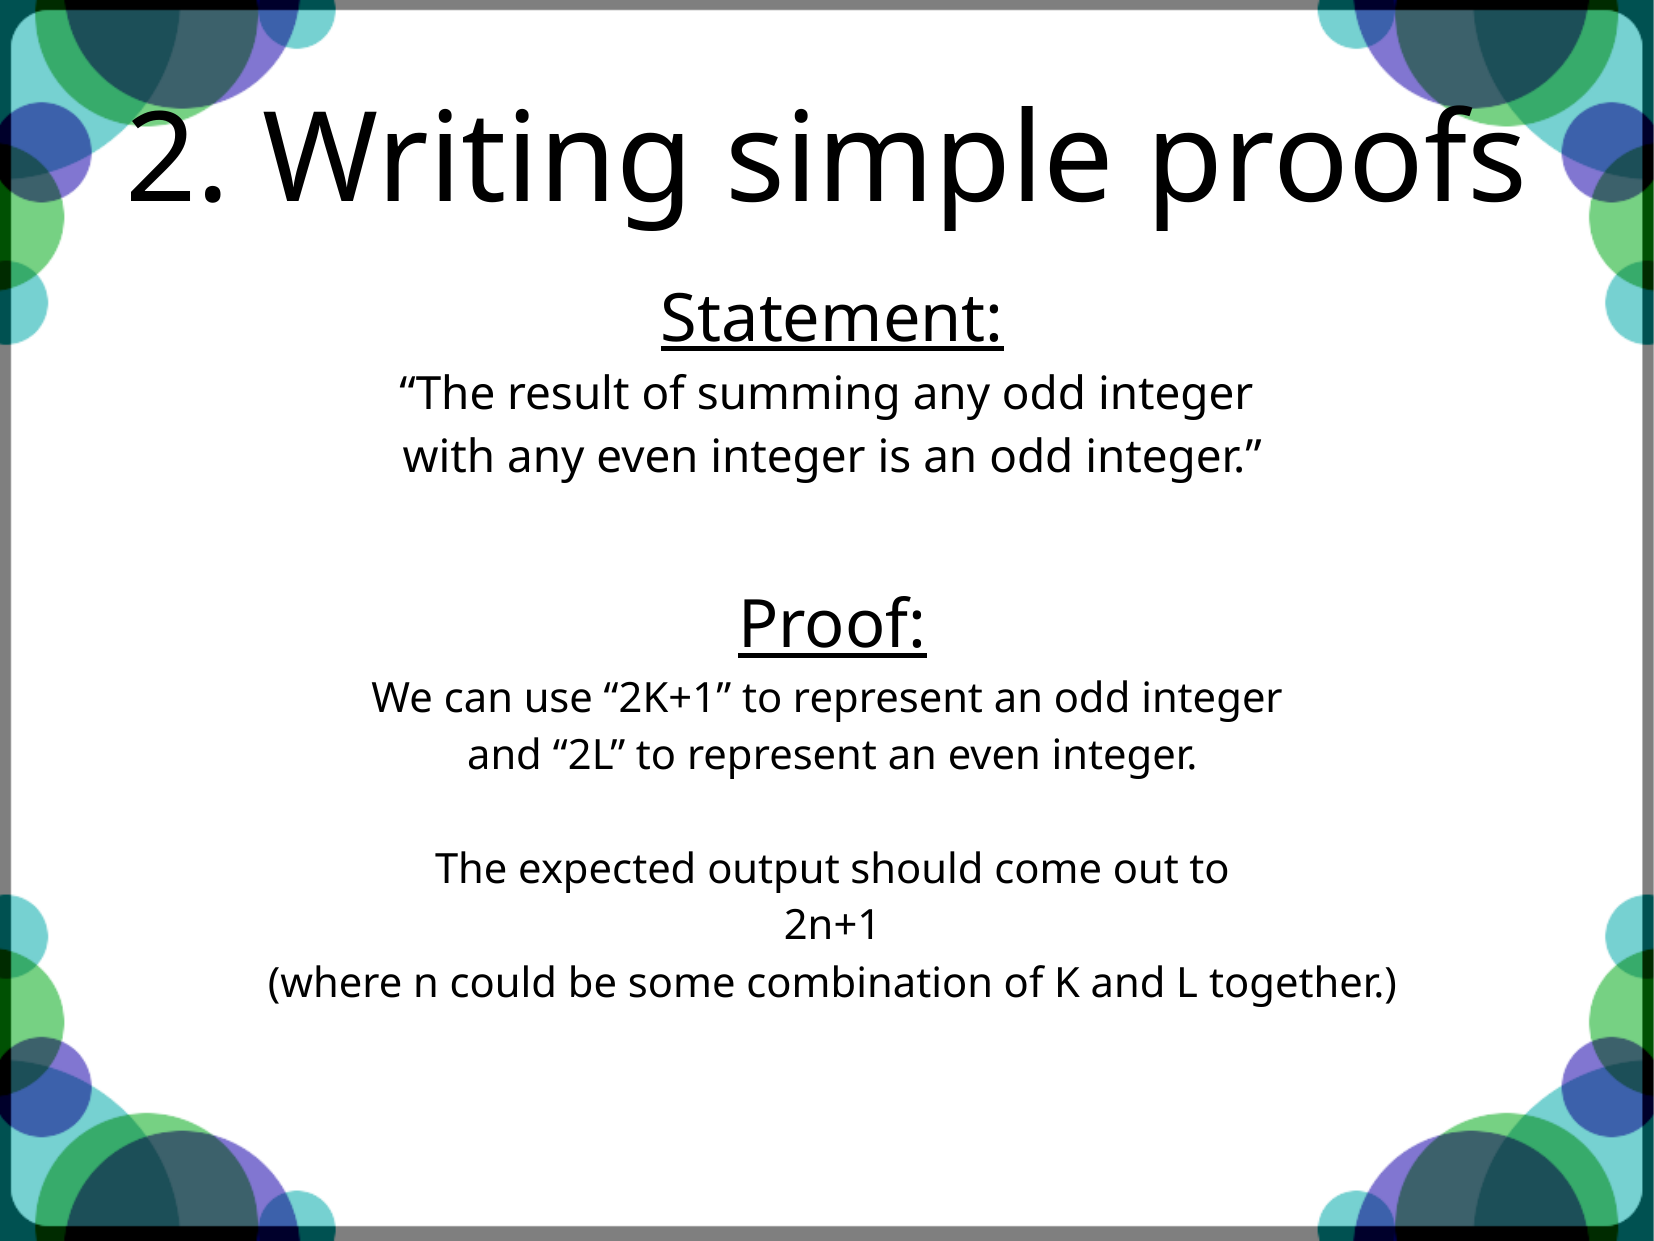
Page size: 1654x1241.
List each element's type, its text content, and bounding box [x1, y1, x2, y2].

title 2. Writing simple proofs [82, 49, 1571, 257]
text_box Statement: “The result of summing any odd integer with any even integer is an odd integer.” Proof: We can use “2K+1” to represent an odd integer and “2L” to represent an even integer. The expected output should come out to 2n+1 (where n could be some combination of K and L together.) [135, 270, 1531, 943]
picture [0, 0, 1654, 1241]
